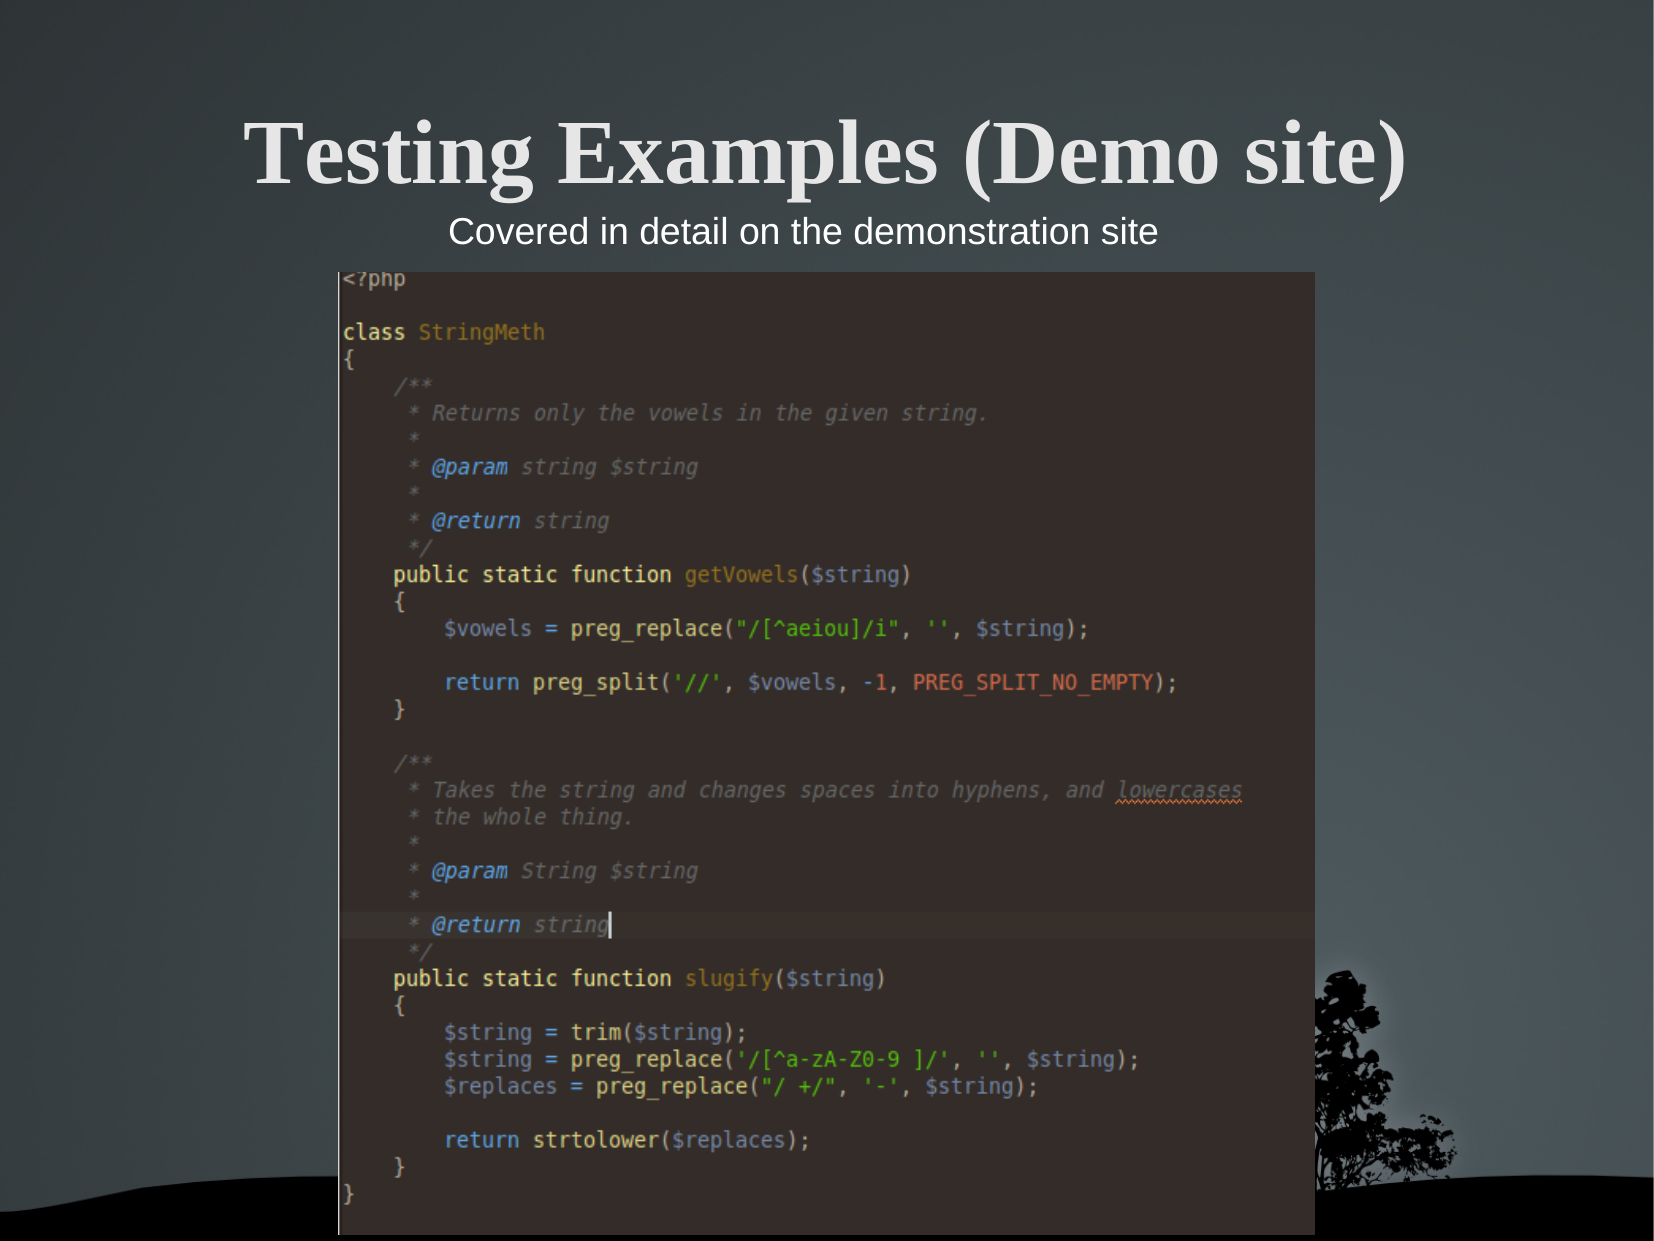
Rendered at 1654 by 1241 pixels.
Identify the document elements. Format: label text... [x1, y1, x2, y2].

title Testing Examples (Demo site) [82, 49, 1571, 257]
picture [0, 0, 1654, 1241]
text_box Covered in detail on the demonstration site [433, 203, 1175, 260]
